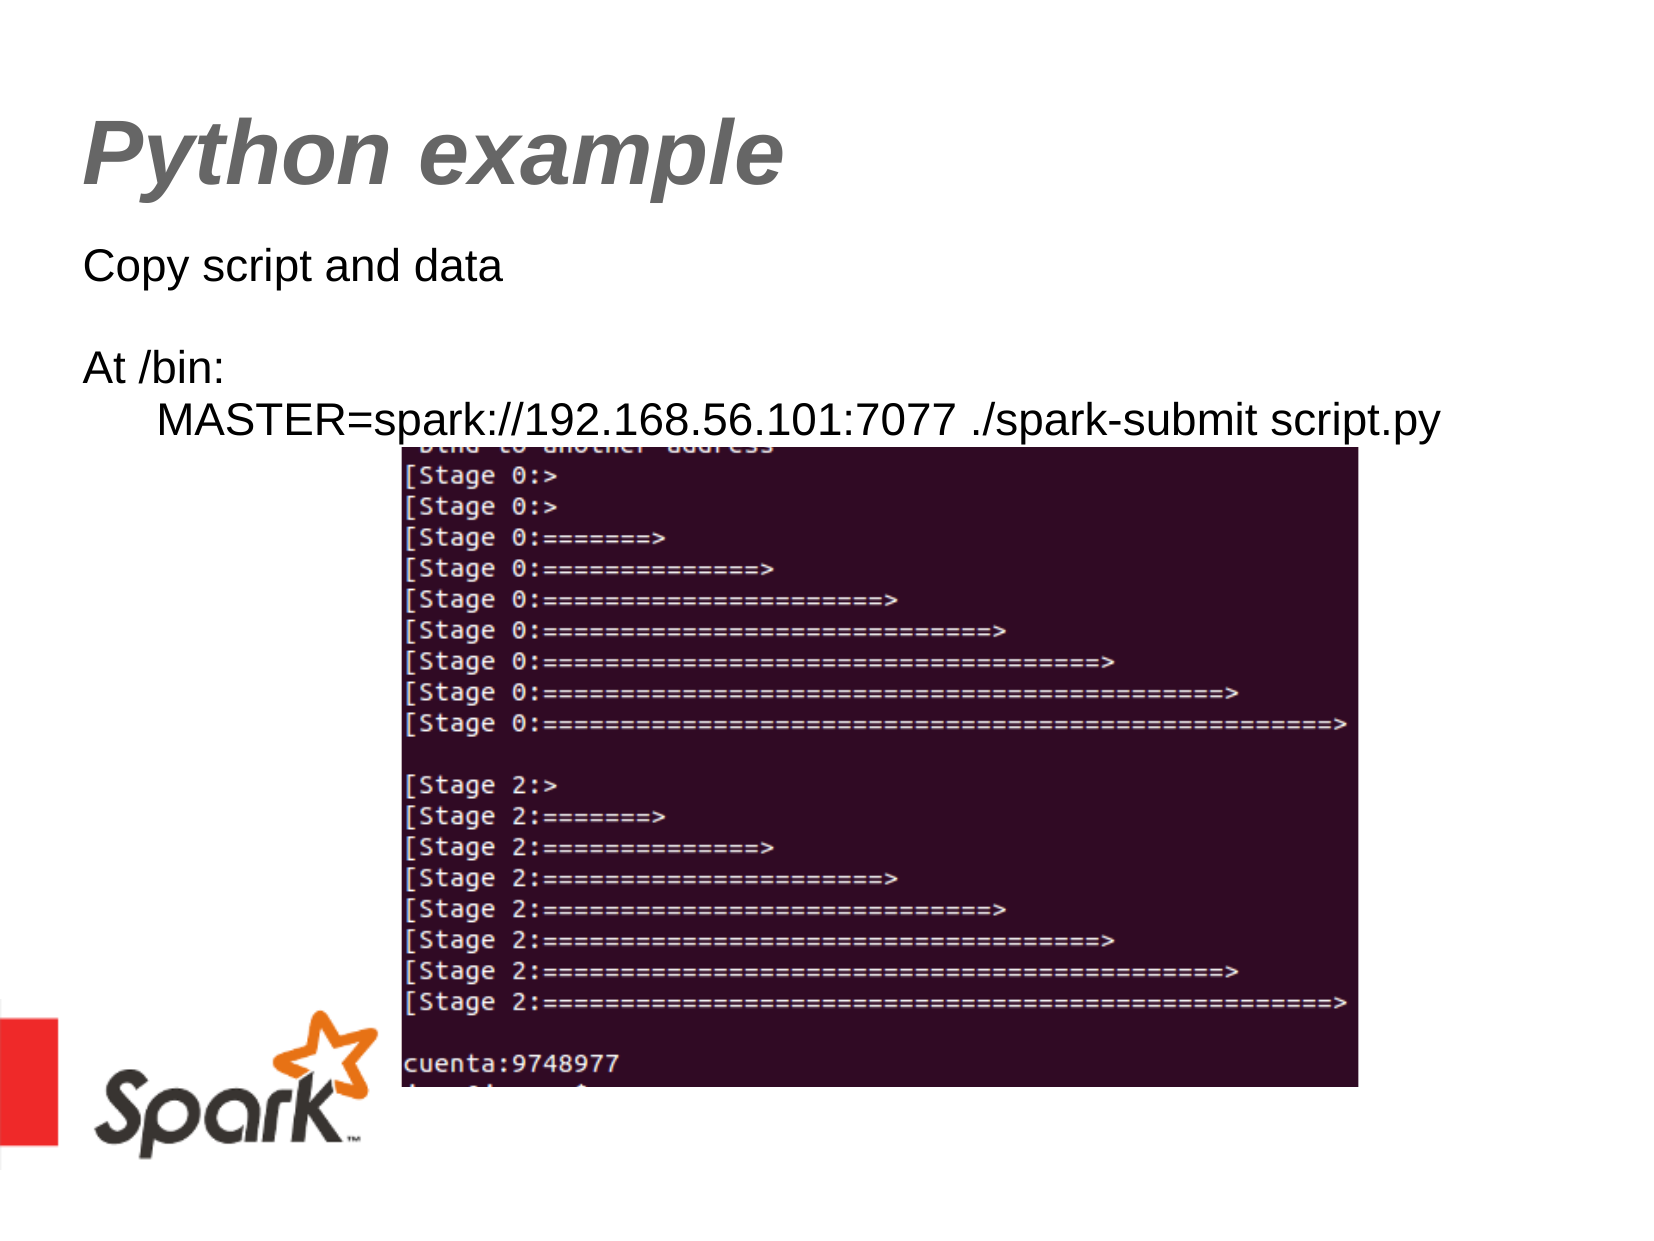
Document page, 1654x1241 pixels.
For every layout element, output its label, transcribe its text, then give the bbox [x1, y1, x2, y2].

title Python example [82, 49, 1571, 239]
subtitle Copy script and data At /bin: MASTER=spark://192.168.56.101:7077 ./spark-submit script.py [82, 239, 1571, 1060]
picture [0, 999, 392, 1170]
picture [401, 447, 1359, 1087]
